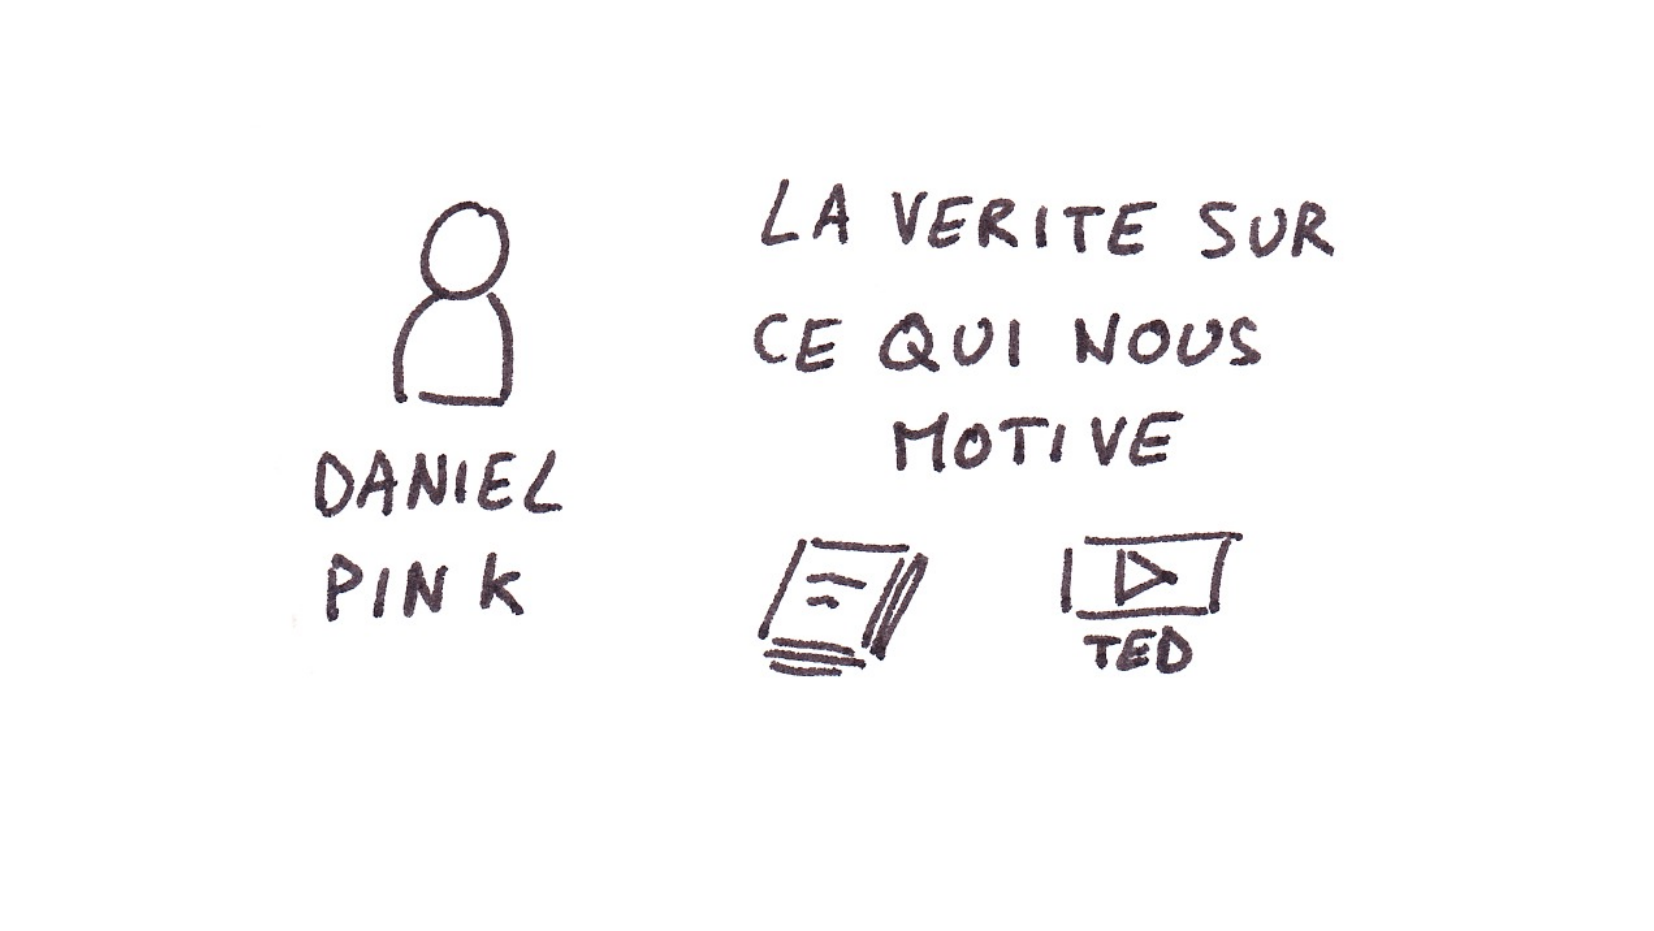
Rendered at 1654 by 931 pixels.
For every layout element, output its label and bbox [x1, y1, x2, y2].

picture [240, 95, 1456, 781]
